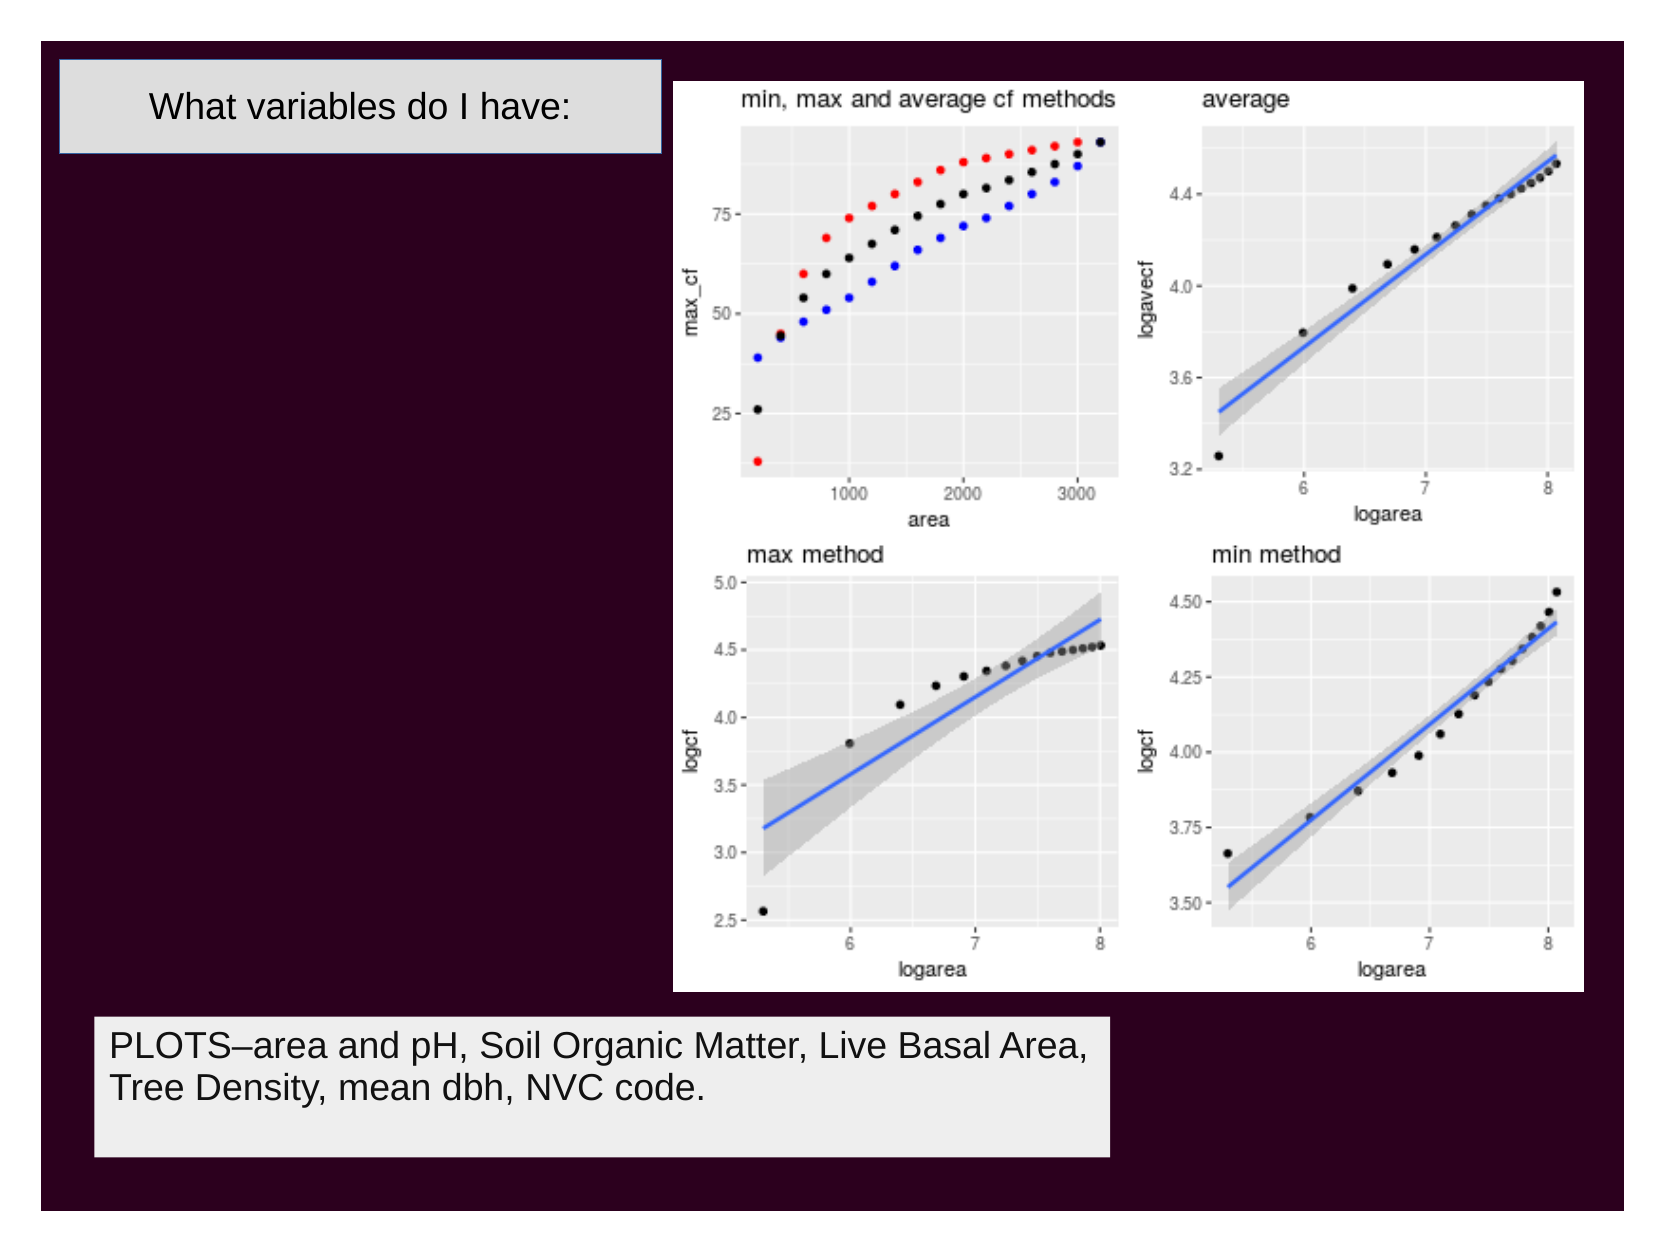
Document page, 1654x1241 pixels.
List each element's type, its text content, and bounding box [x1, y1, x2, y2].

text_box [35, 35, 1630, 1217]
picture [673, 81, 1584, 992]
text_box PLOTS–area and pH, Soil Organic Matter, Live Basal Area, Tree Density, mean dbh, NVC code. [94, 1016, 1111, 1158]
text_box What variables do I have: [59, 59, 662, 154]
